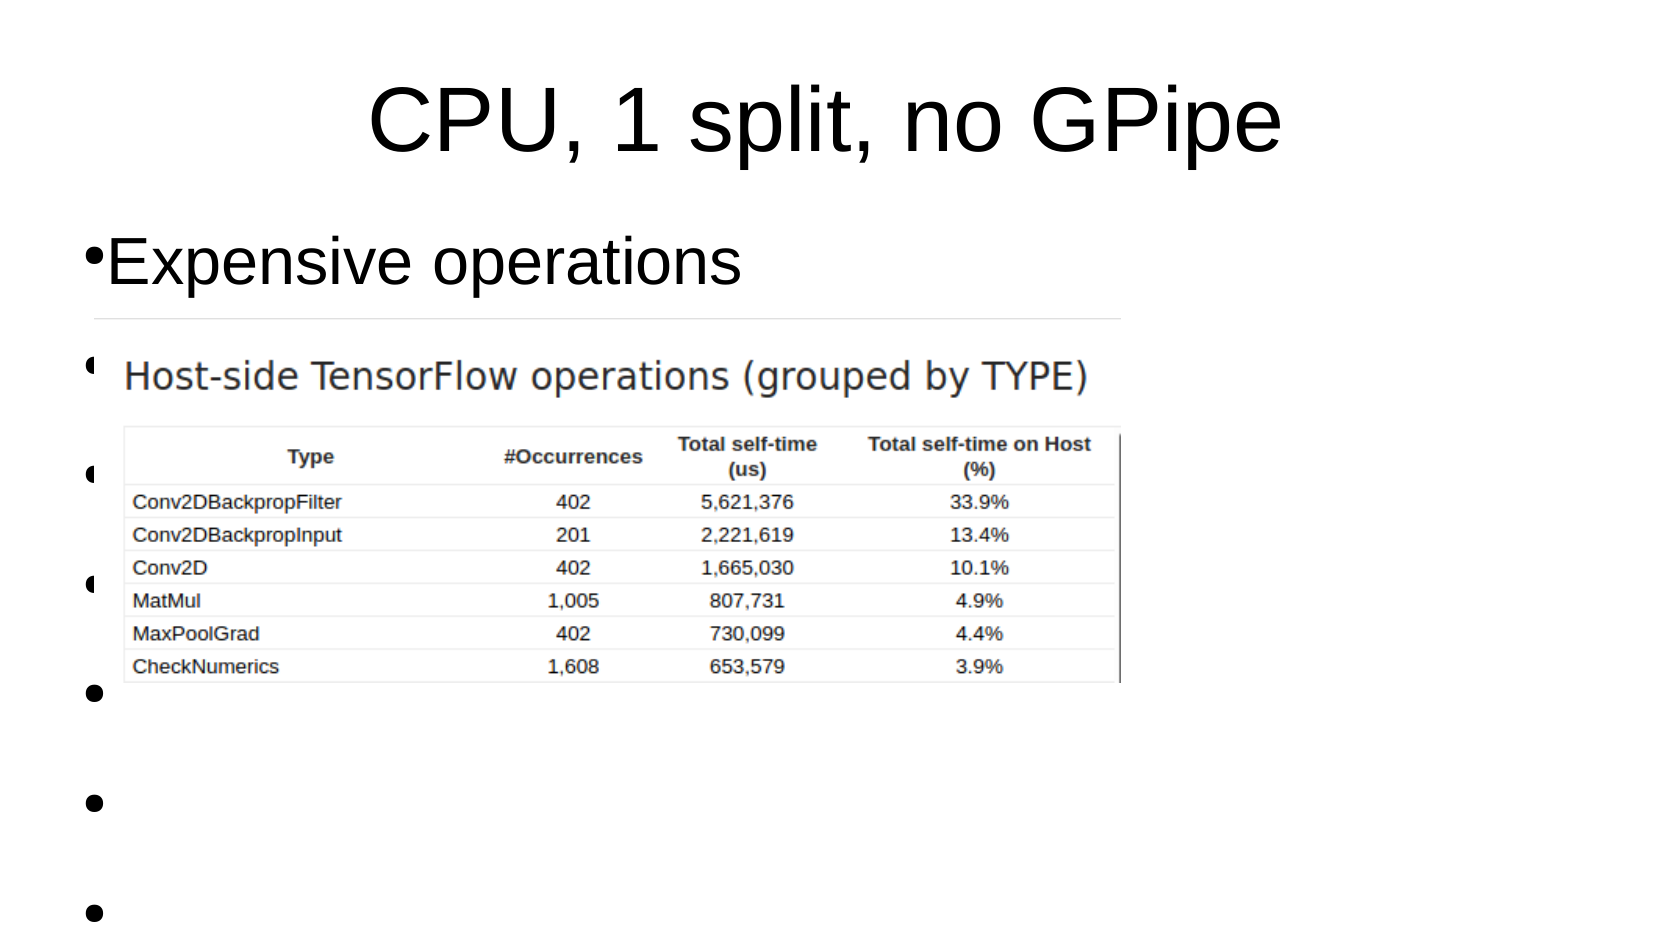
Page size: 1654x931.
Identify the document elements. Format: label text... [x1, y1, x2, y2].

picture [94, 318, 1121, 683]
list Expensive operations [82, 217, 1571, 758]
title CPU, 1 split, no GPipe [82, 37, 1571, 193]
